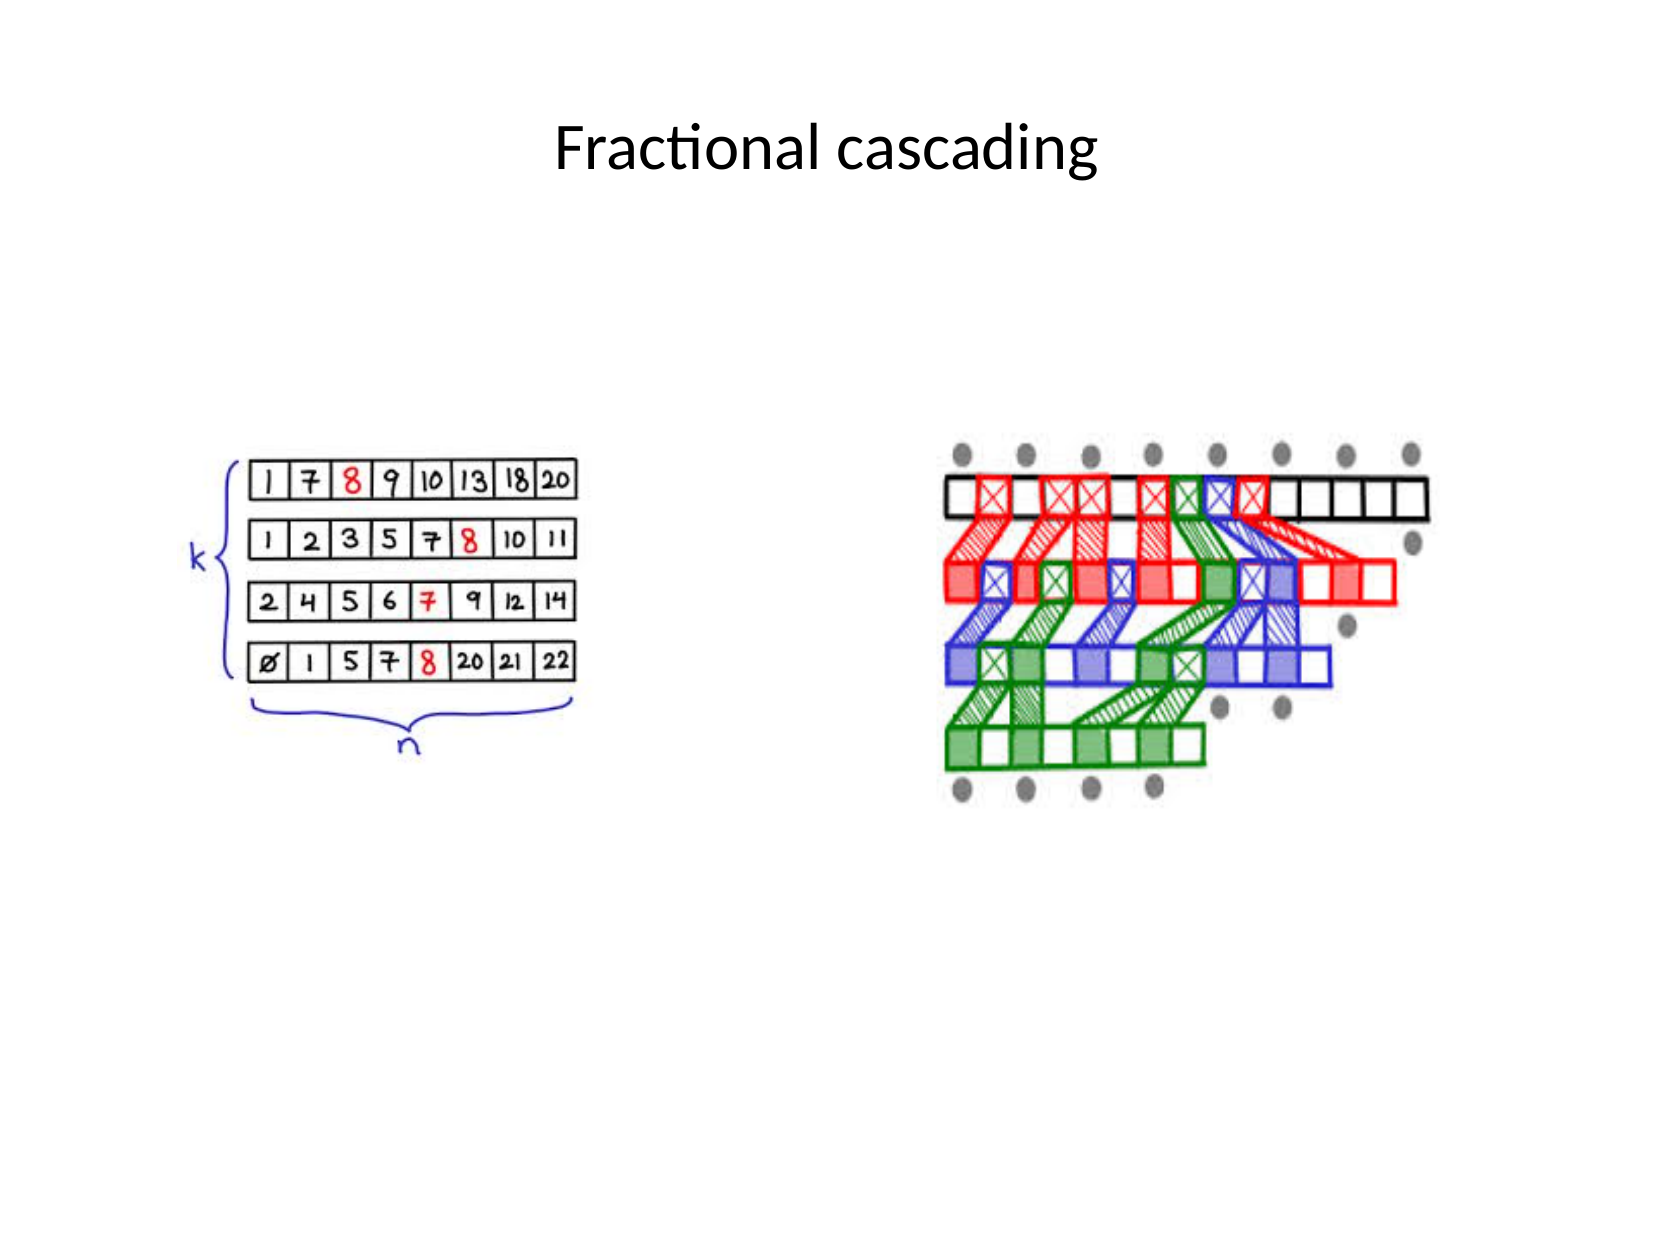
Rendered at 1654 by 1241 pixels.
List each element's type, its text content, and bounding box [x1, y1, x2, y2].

picture [177, 432, 612, 778]
picture [921, 413, 1456, 837]
title Fractional cascading [82, 49, 1571, 257]
